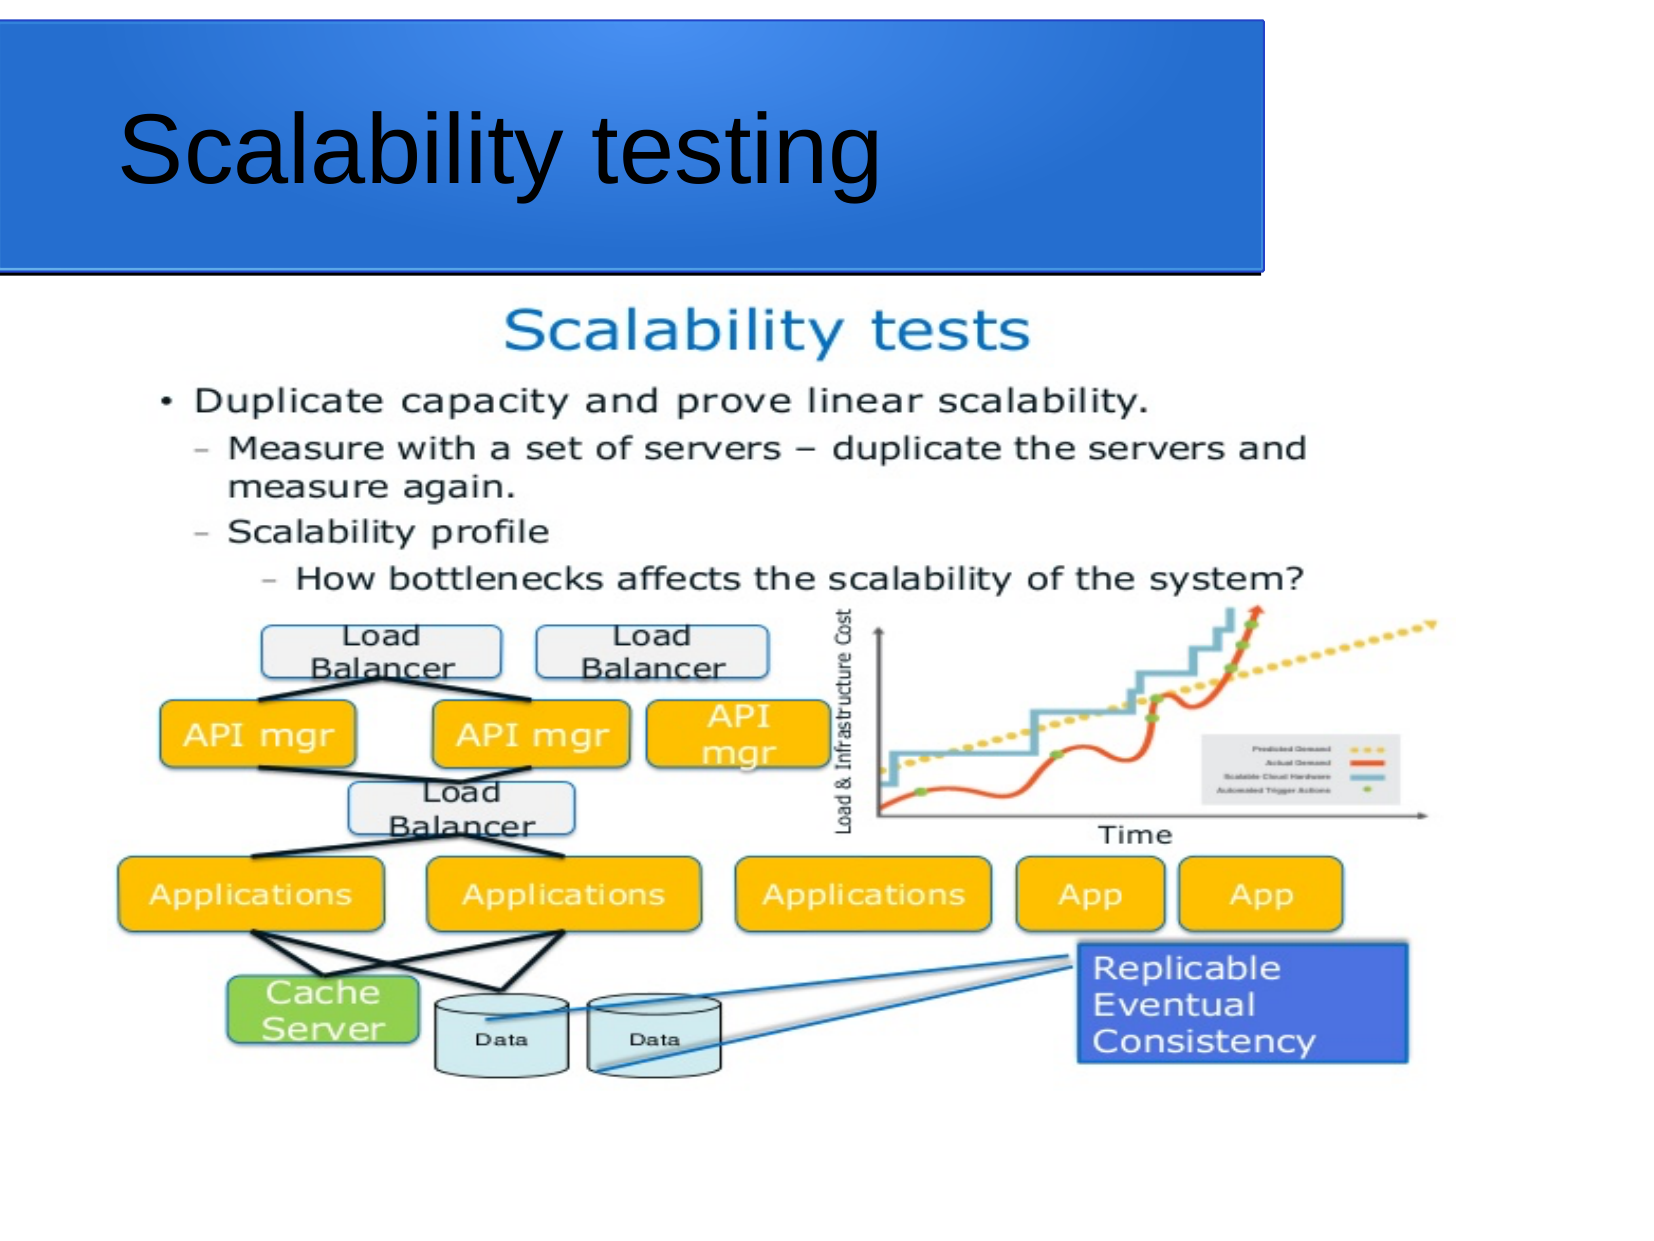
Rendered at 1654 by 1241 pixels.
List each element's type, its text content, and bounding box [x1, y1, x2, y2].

picture [107, 284, 1456, 1117]
title Scalability testing [82, 47, 1235, 252]
